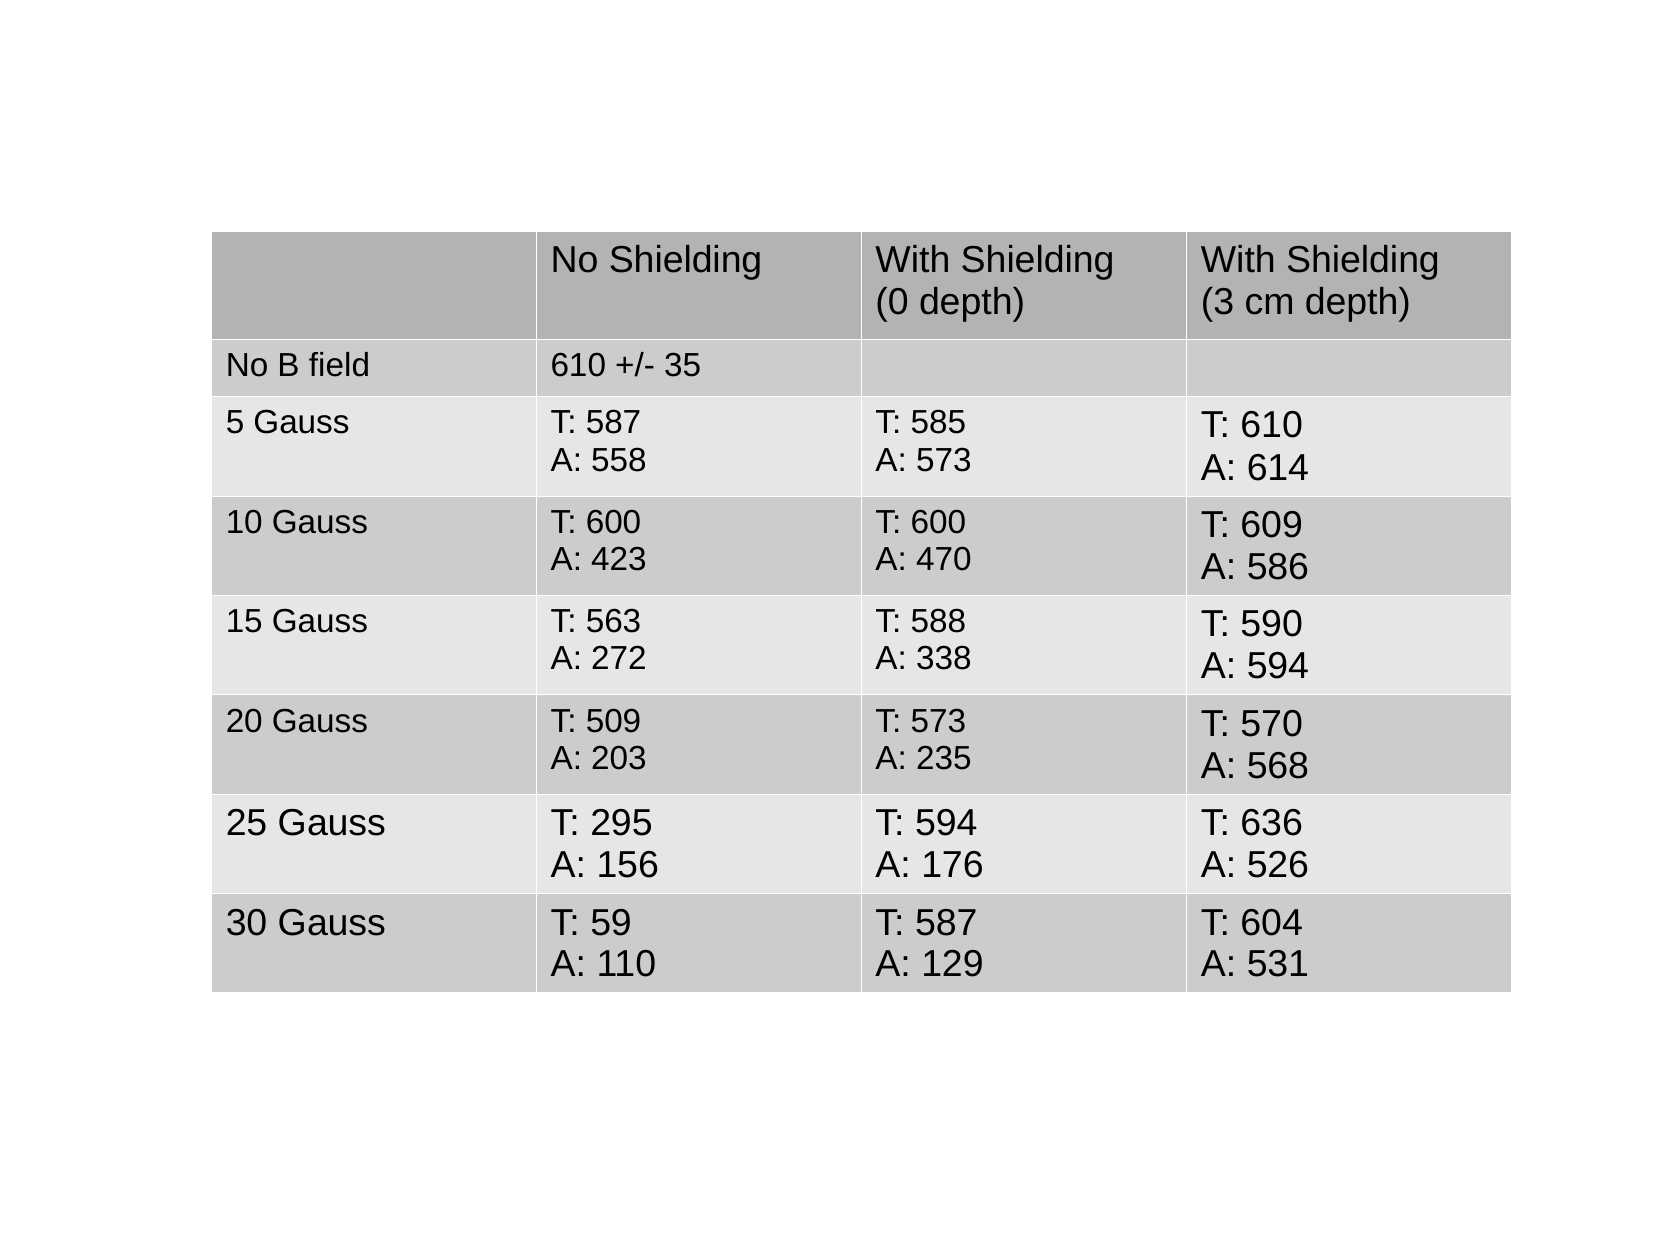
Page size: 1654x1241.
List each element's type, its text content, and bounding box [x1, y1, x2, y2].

table_header With Shielding (0 depth) [862, 232, 1186, 339]
table_cell T: 600 A: 423 [537, 497, 861, 595]
table_cell T: 570 A: 568 [1187, 695, 1511, 794]
table_cell [1187, 340, 1511, 396]
table_cell [862, 340, 1186, 396]
table_header [212, 232, 536, 339]
table_cell T: 587 A: 558 [537, 397, 861, 496]
table_cell T: 590 A: 594 [1187, 596, 1511, 694]
table_cell T: 600 A: 470 [862, 497, 1186, 595]
table_cell 610 +/- 35 [537, 340, 861, 396]
table_cell No B field [212, 340, 536, 396]
table_cell T: 585 A: 573 [862, 397, 1186, 496]
table_cell T: 588 A: 338 [862, 596, 1186, 694]
table_cell 30 Gauss [212, 894, 536, 992]
table_cell T: 509 A: 203 [537, 695, 861, 794]
table_cell T: 610 A: 614 [1187, 397, 1511, 496]
table_cell T: 587 A: 129 [862, 894, 1186, 992]
table_cell 5 Gauss [212, 397, 536, 496]
table_header No Shielding [537, 232, 861, 339]
table_cell 10 Gauss [212, 497, 536, 595]
table_cell T: 636 A: 526 [1187, 795, 1511, 893]
table_cell T: 573 A: 235 [862, 695, 1186, 794]
table_cell 20 Gauss [212, 695, 536, 794]
table_cell T: 609 A: 586 [1187, 497, 1511, 595]
table_header With Shielding (3 cm depth) [1187, 232, 1511, 339]
table_cell 25 Gauss [212, 795, 536, 893]
table_cell T: 295 A: 156 [537, 795, 861, 893]
table_cell T: 59 A: 110 [537, 894, 861, 992]
table_cell T: 594 A: 176 [862, 795, 1186, 893]
table_cell 15 Gauss [212, 596, 536, 694]
table_cell T: 563 A: 272 [537, 596, 861, 694]
table_cell T: 604 A: 531 [1187, 894, 1511, 992]
